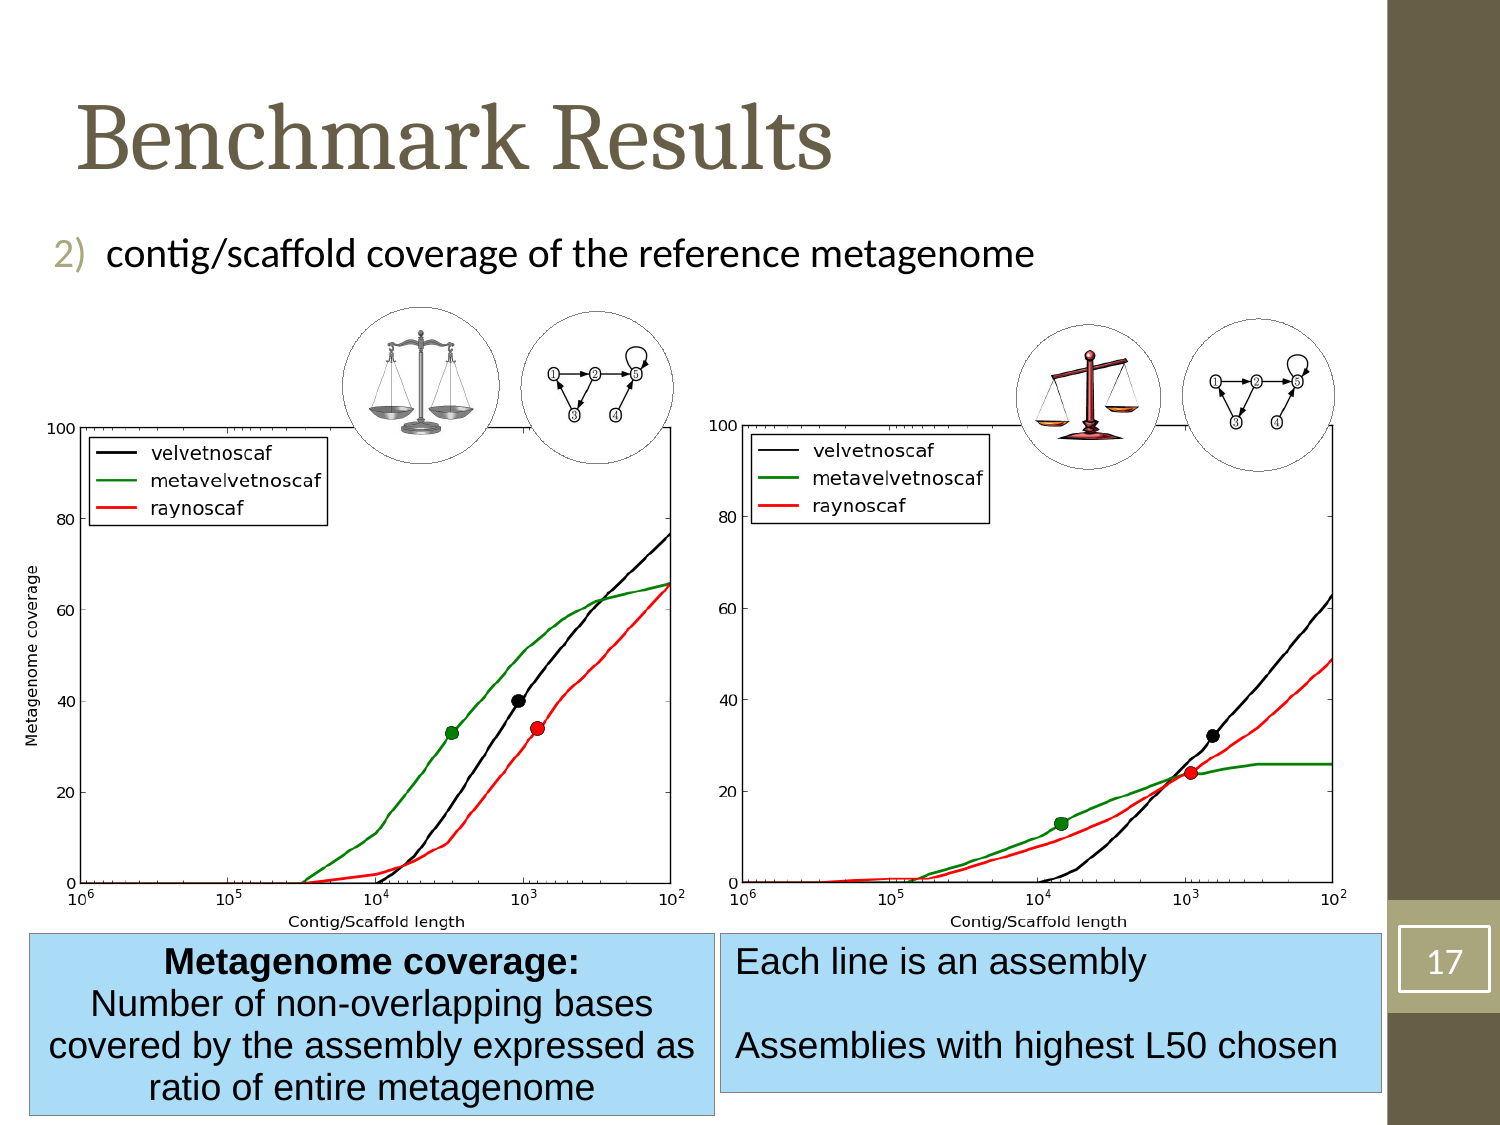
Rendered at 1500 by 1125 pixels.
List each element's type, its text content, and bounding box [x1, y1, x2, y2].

picture [541, 343, 653, 432]
picture [1035, 350, 1139, 440]
text_box [520, 311, 674, 464]
text_box [342, 307, 500, 464]
picture [368, 329, 474, 435]
text_box [1182, 318, 1335, 472]
picture [1202, 351, 1314, 439]
text_box [1016, 324, 1161, 470]
text_box Metagenome coverage: Number of non-overlapping bases covered by the assembly expressed as ratio of entire metagenome [29, 933, 715, 1116]
text_box Each line is an assembly Assemblies with highest L50 chosen [720, 933, 1382, 1093]
picture [23, 372, 35, 940]
list contig/scaﬀold coverage of the reference metagenome [35, 236, 1382, 1063]
title Benchmark Results [75, 82, 1326, 195]
